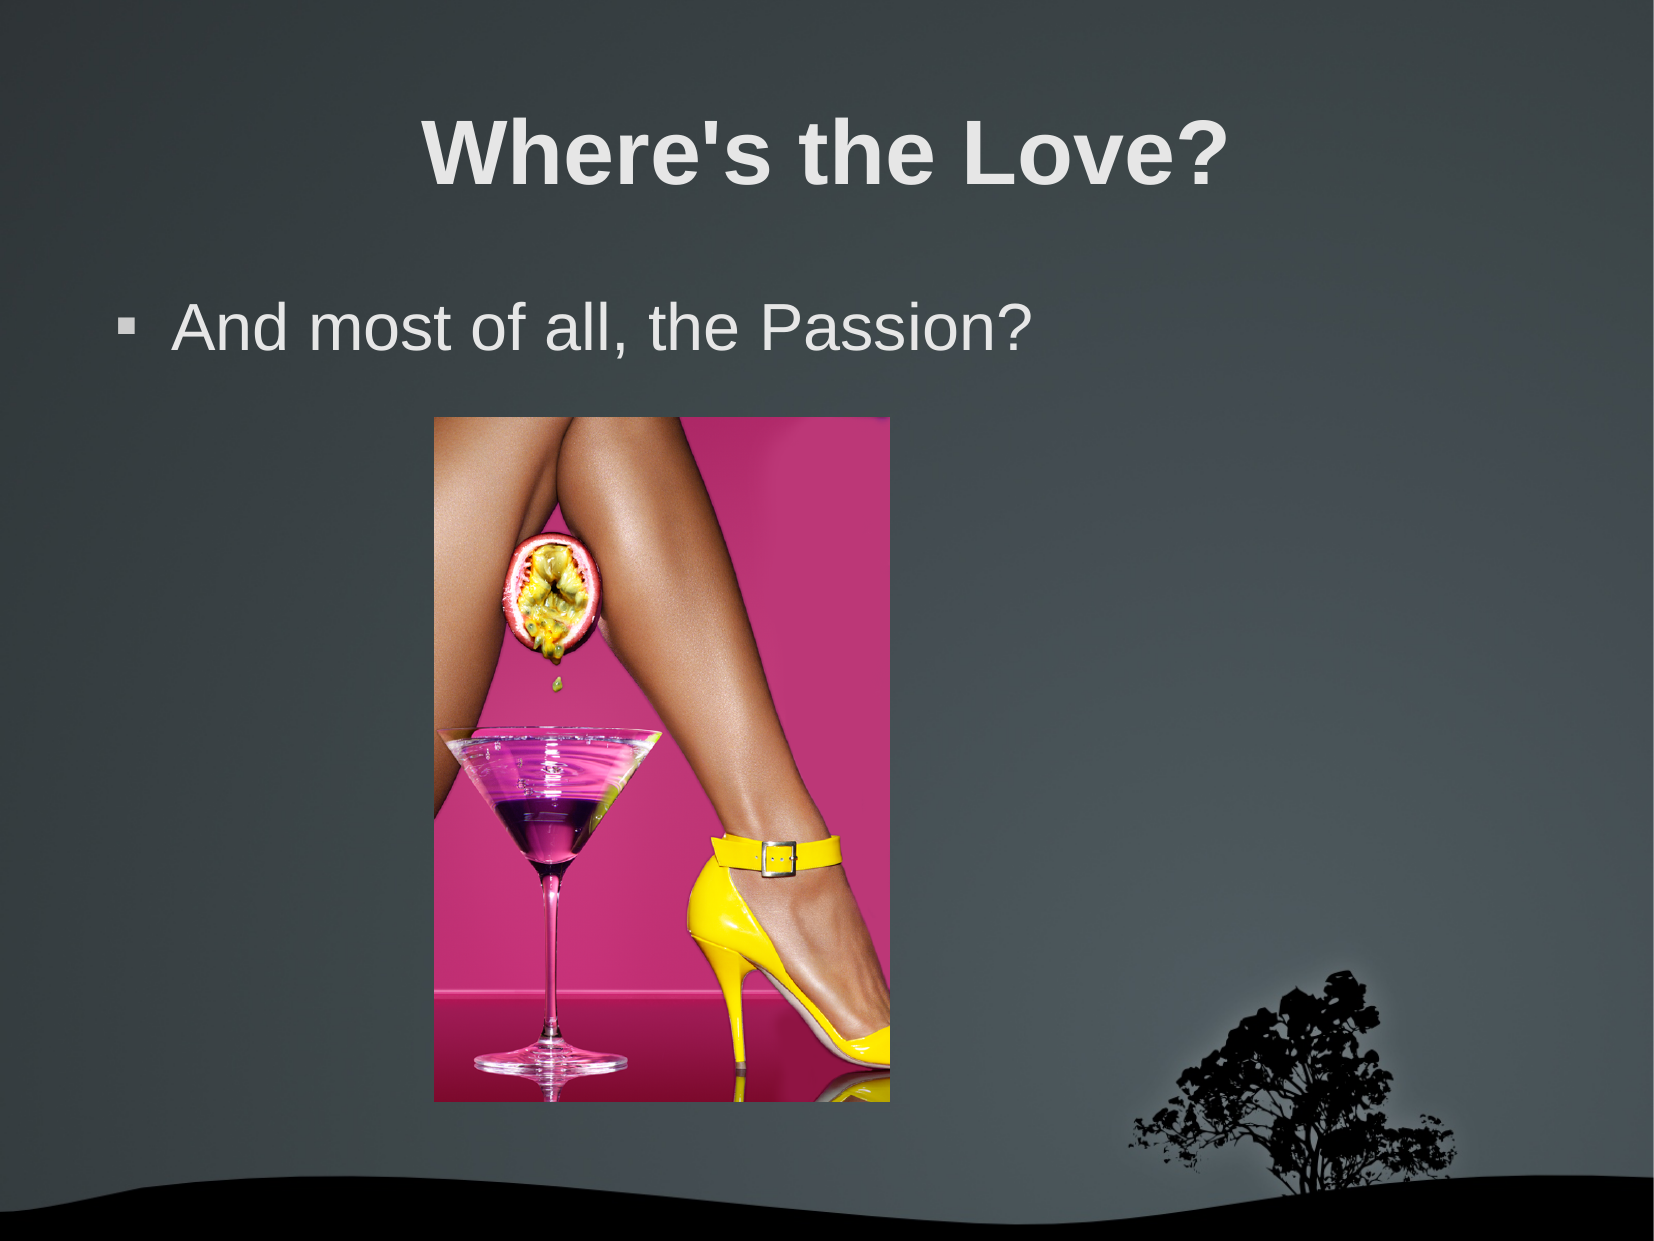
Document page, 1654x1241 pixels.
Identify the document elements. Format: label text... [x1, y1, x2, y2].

list And most of all, the Passion? [82, 290, 1571, 1094]
picture [0, 0, 1654, 1241]
title Where's the Love? [82, 49, 1571, 257]
